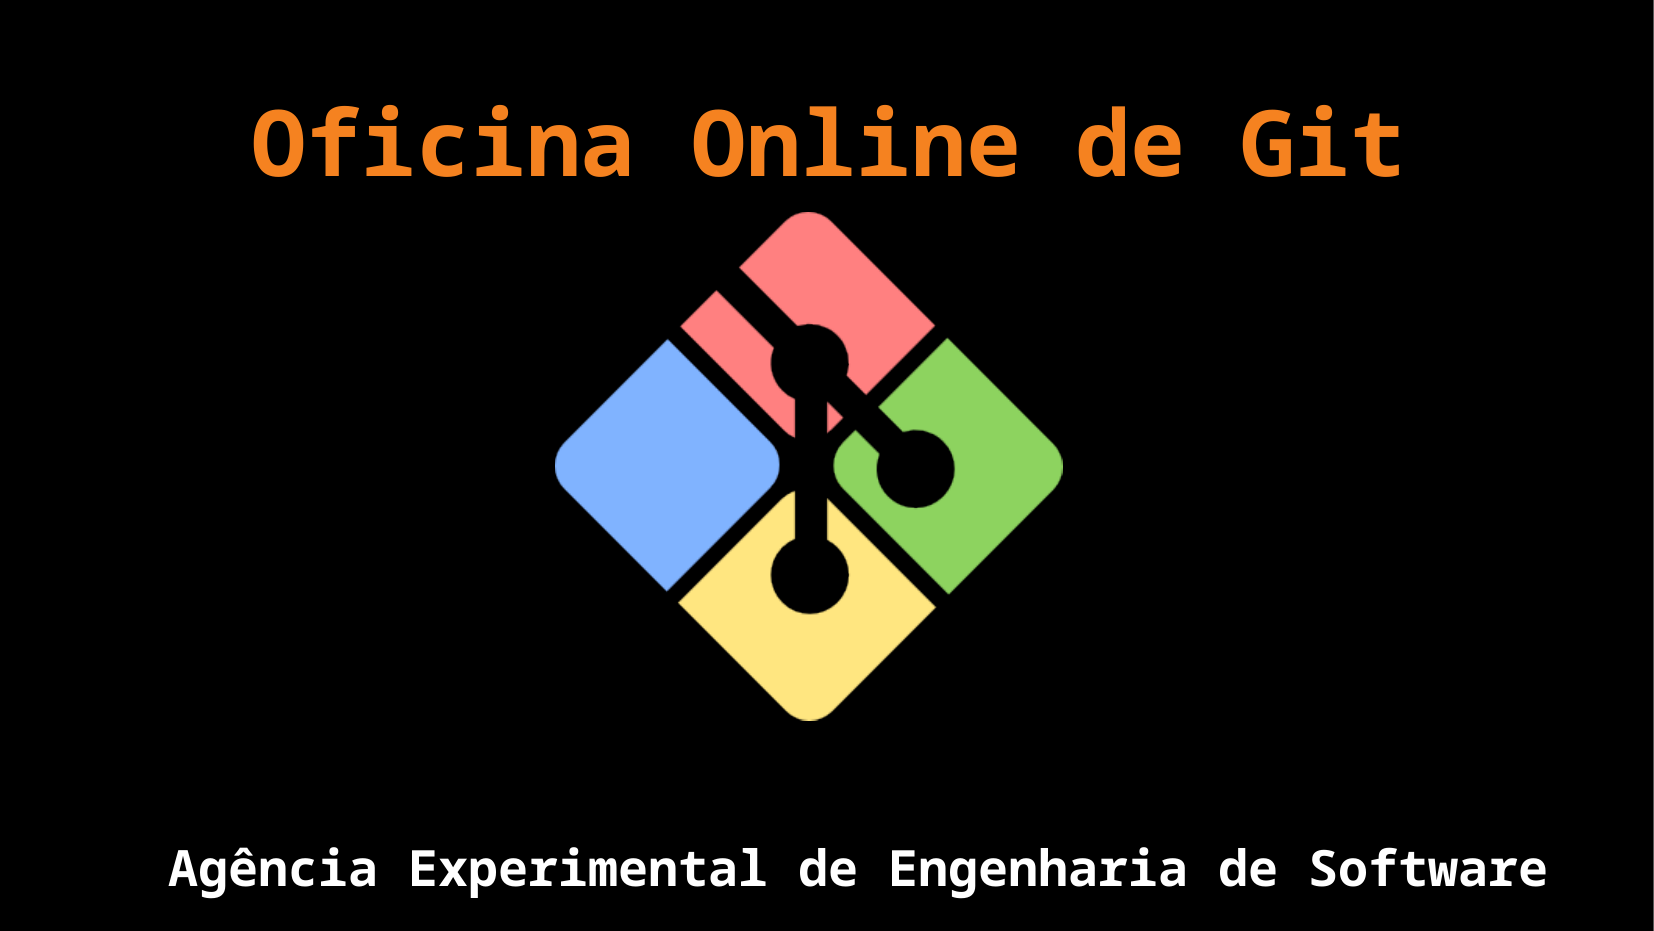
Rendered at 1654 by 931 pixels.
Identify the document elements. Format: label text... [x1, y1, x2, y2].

picture [0, 0, 1654, 931]
text_box Oficina Online de Git [236, 70, 1421, 201]
text_box Agência Experimental de Engenharia de Software [153, 756, 1564, 898]
